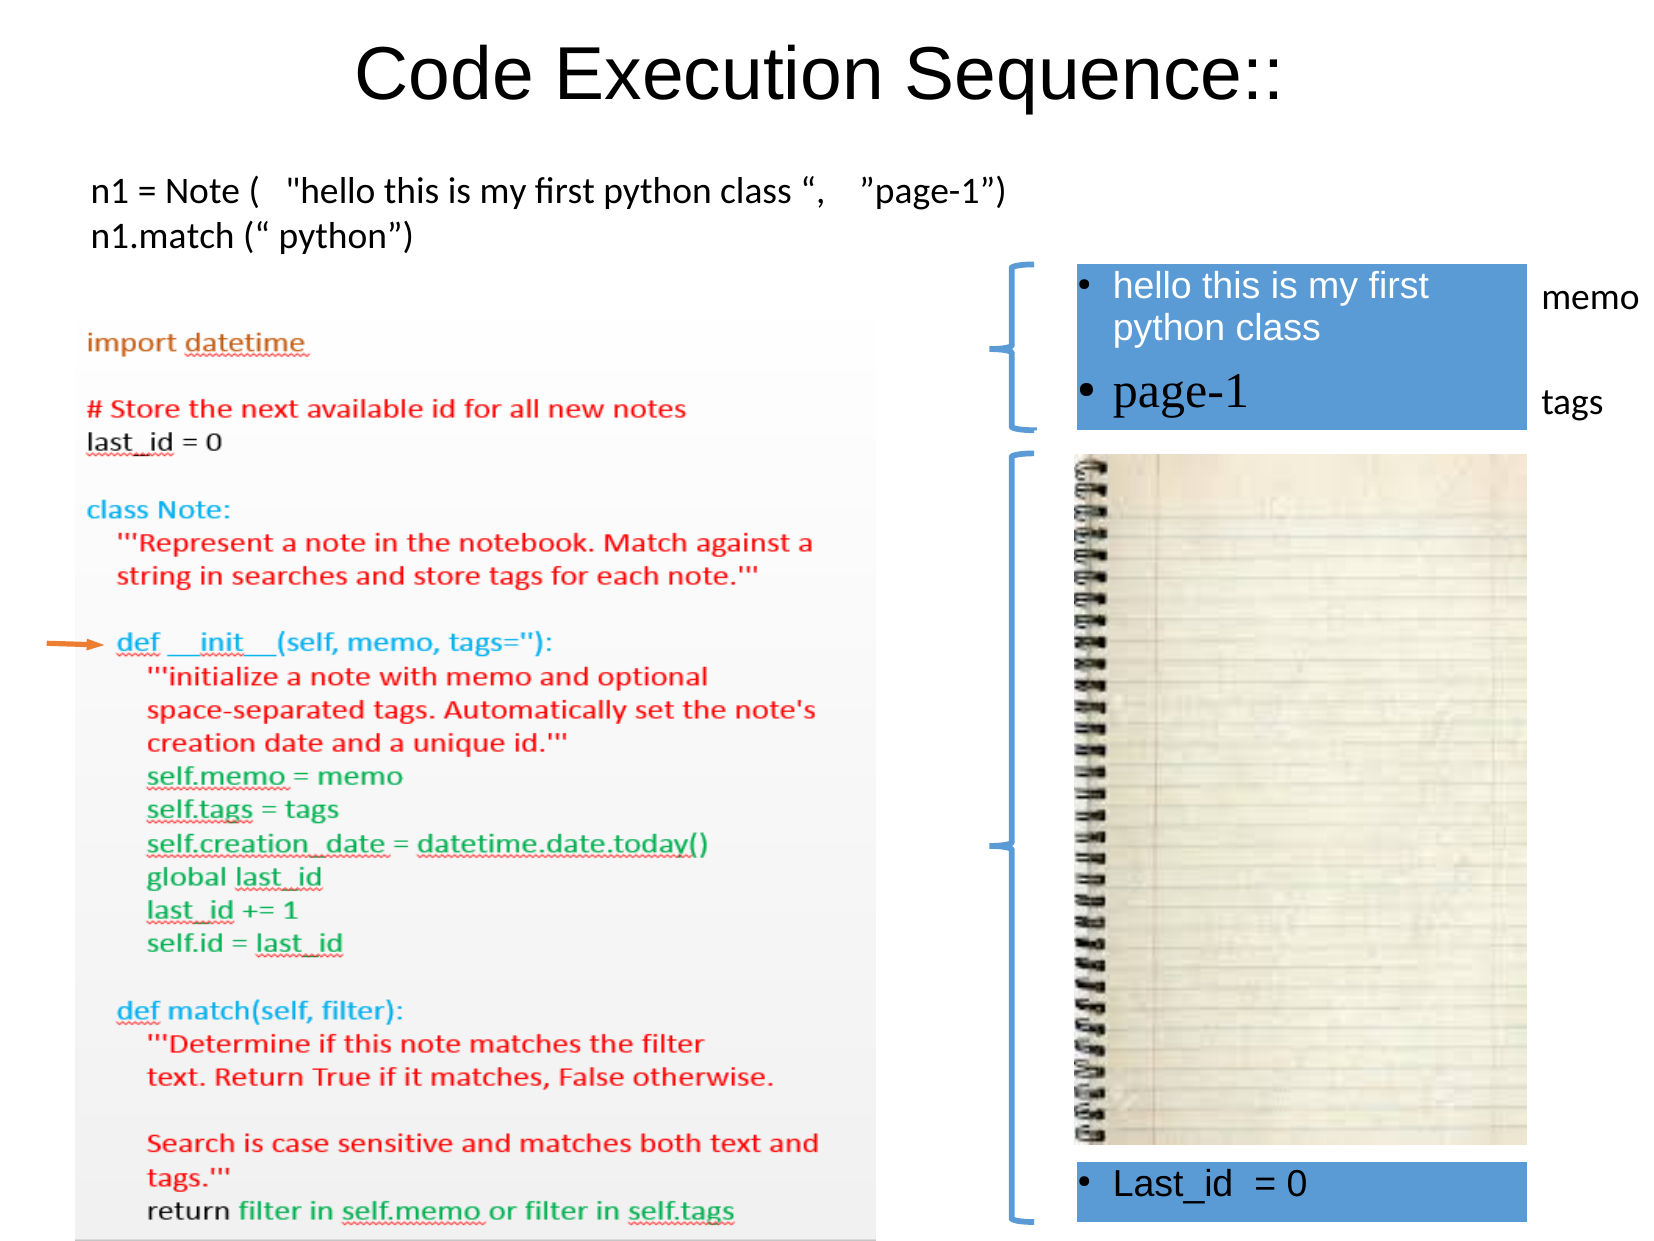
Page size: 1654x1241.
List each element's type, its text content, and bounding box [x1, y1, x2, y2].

table_cell page-1 [1077, 363, 1527, 430]
text_box memo [1526, 264, 1654, 325]
text_box n1 = Note ( "hello this is my first python class “, ”page-1”) n1.match (“ python”) [76, 158, 1023, 263]
table_header hello this is my first python class [1077, 264, 1527, 363]
picture [75, 321, 876, 1241]
text_box Code Execution Sequence:: [75, 18, 1564, 122]
table_header Last_id = 0 [1077, 1162, 1527, 1222]
text_box tags [1526, 369, 1654, 431]
picture [1074, 454, 1527, 1145]
